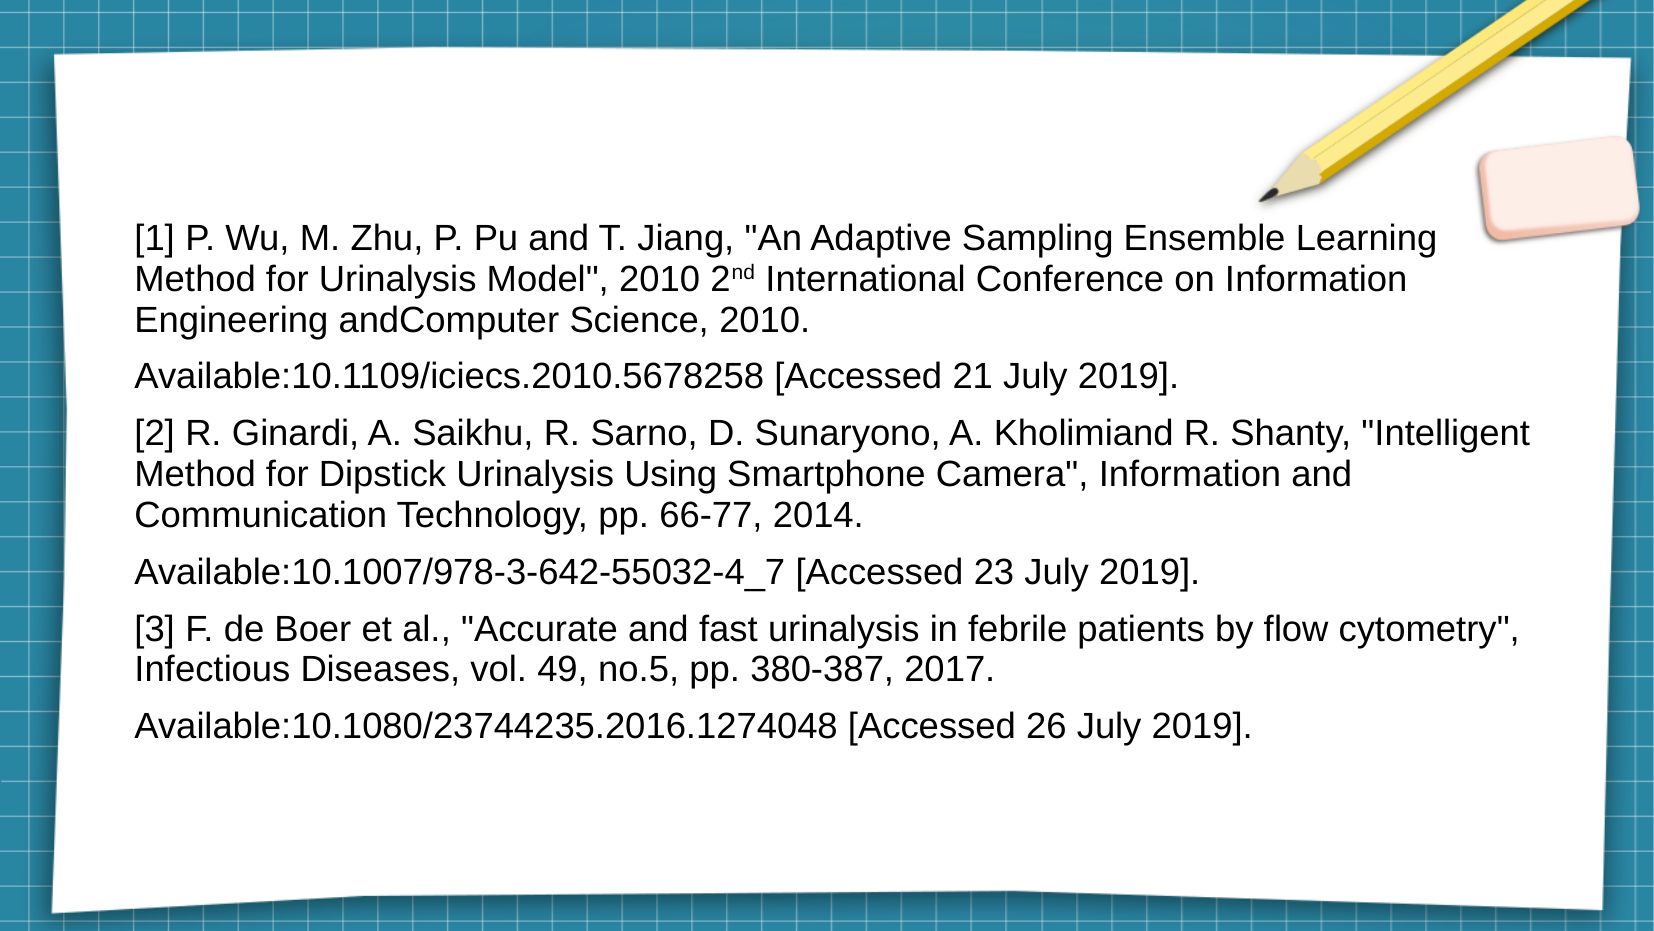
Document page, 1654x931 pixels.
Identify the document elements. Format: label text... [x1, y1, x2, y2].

picture [0, 0, 1654, 931]
list [1] P. Wu, M. Zhu, P. Pu and T. Jiang, "An Adaptive Sampling Ensemble Learning Method for Urinalysis Model", 2010 2nd International Conference on Information Engineering andComputer Science, 2010. Available:10.1109/iciecs.2010.5678258 [Accessed 21 July 2019]. [2] R. Ginardi, A. Saikhu, R. Sarno, D. Sunaryono, A. Kholimiand R. Shanty, "Intelligent Method for Dipstick Urinalysis Using Smartphone Camera", Information and Communication Technology, pp. 66-77, 2014. Available:10.1007/978-3-642-55032-4_7 [Accessed 23 July 2019]. [3] F. de Boer et al., "Accurate and fast urinalysis in febrile patients by flow cytometry", Infectious Diseases, vol. 49, no.5, pp. 380-387, 2017. Available:10.1080/23744235.2016.1274048 [Accessed 26 July 2019]. [82, 217, 1571, 758]
